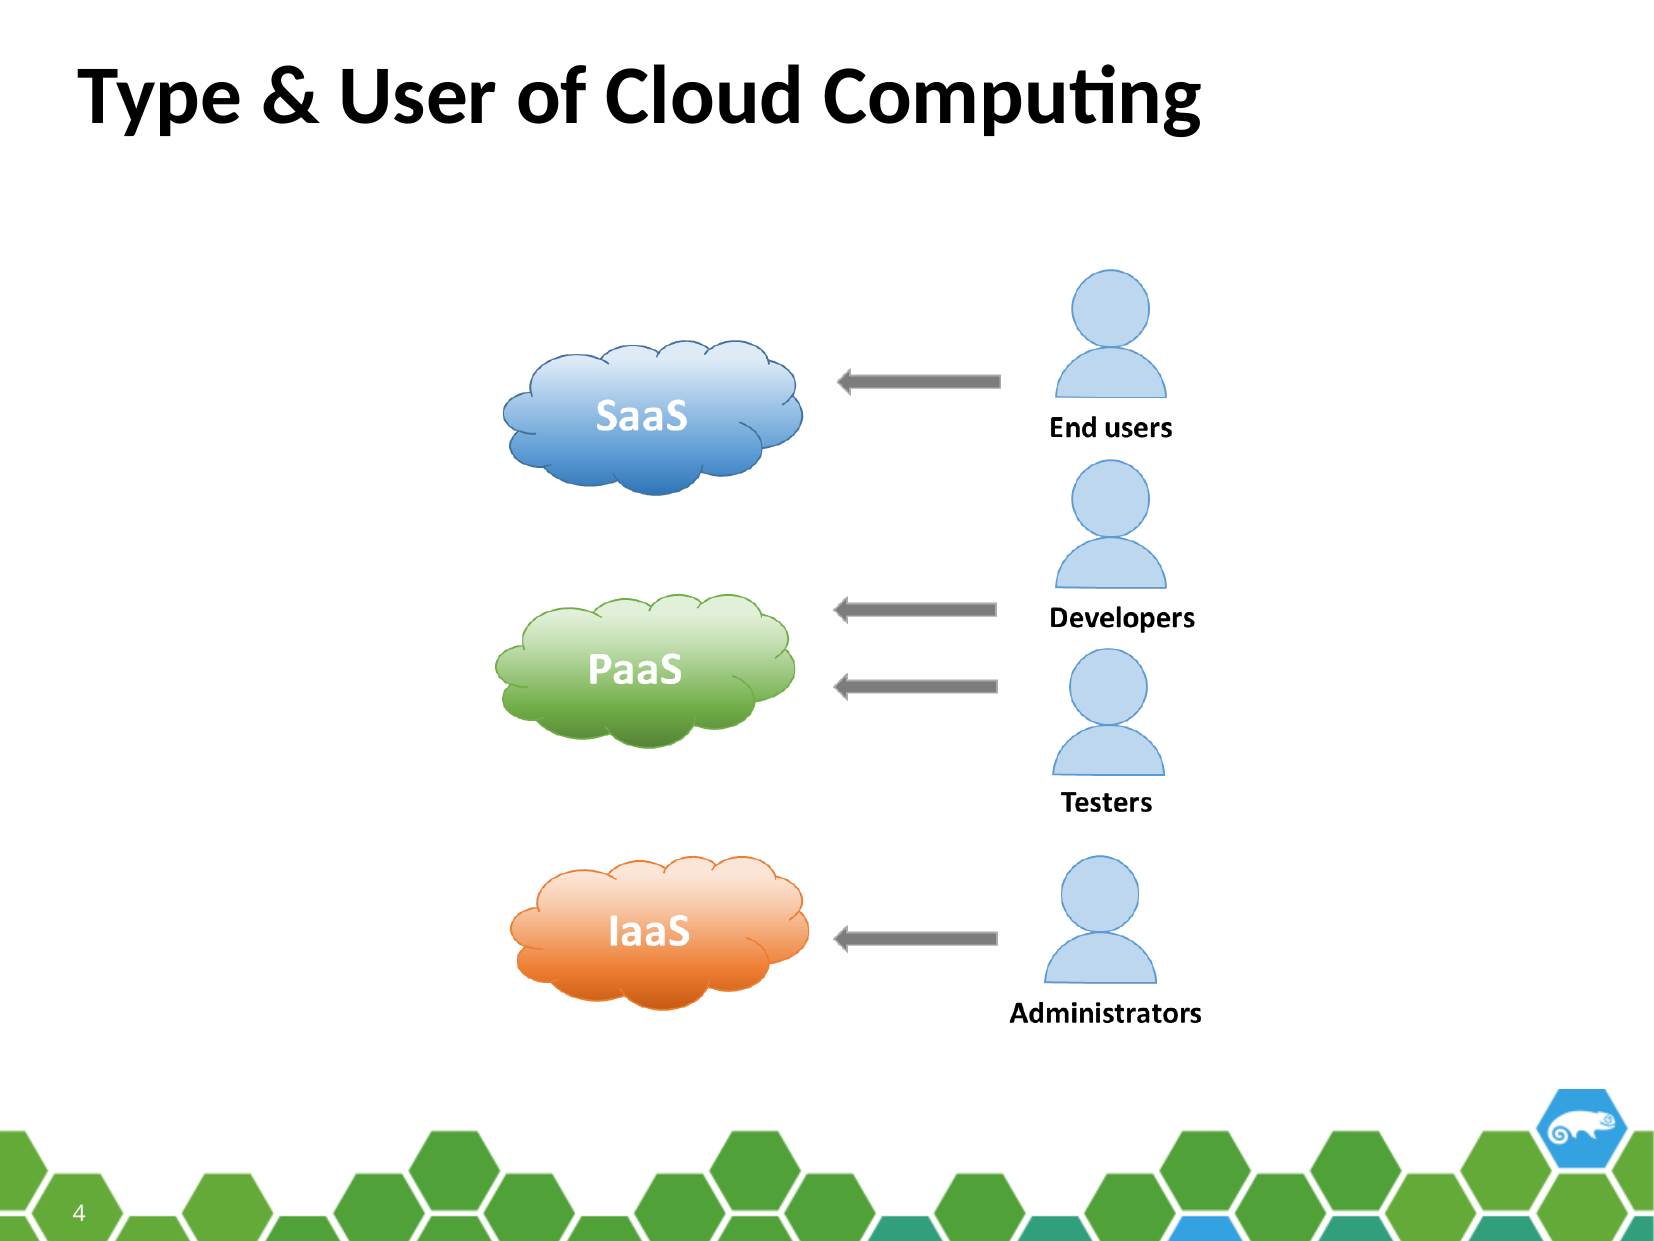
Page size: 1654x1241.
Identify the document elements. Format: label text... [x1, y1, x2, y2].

picture [494, 269, 1224, 1050]
title Type & User of Cloud Computing [77, 13, 1441, 193]
picture [0, 1089, 1654, 1241]
